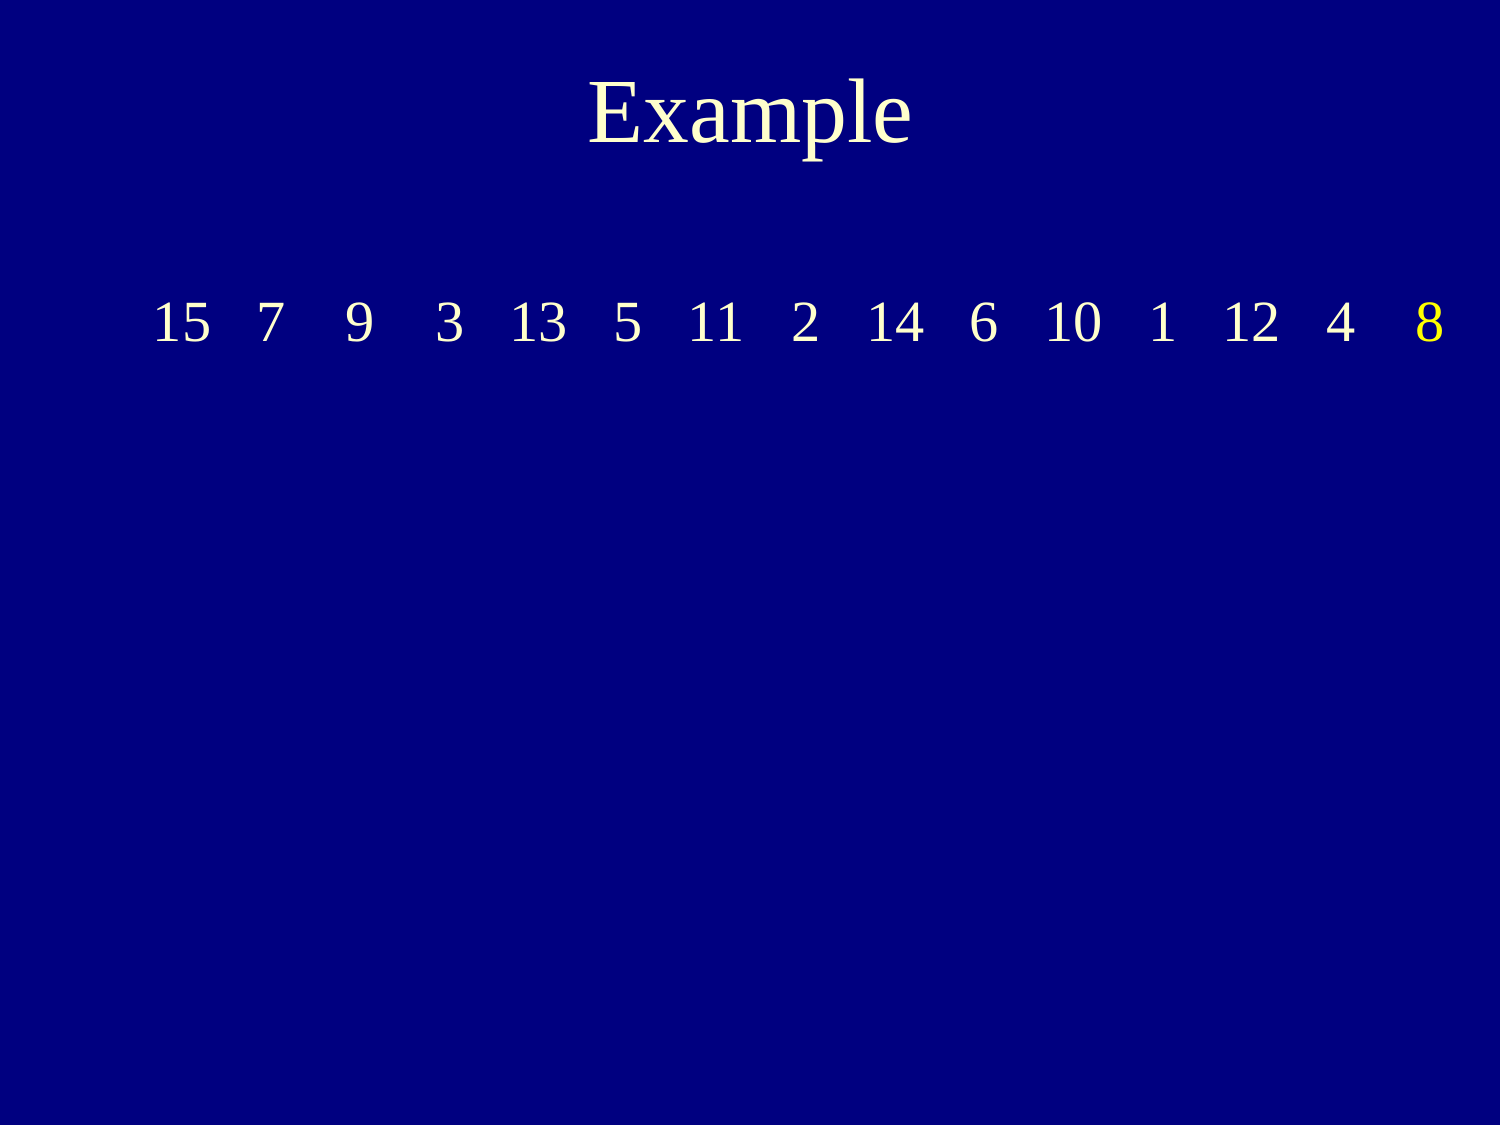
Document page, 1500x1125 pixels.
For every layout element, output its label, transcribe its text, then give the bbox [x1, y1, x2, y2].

table_header 8 [1386, 275, 1475, 362]
table_header 4 [1297, 275, 1386, 362]
table_header 14 [851, 275, 940, 362]
table_header 15 [137, 275, 227, 362]
table_header 3 [405, 275, 494, 362]
table_header 13 [494, 275, 583, 362]
table_header 11 [673, 275, 761, 362]
table_header 12 [1207, 275, 1297, 362]
table_header 2 [761, 275, 851, 362]
title Example [22, 43, 1480, 169]
table_header 5 [583, 275, 673, 362]
table_header 1 [1118, 275, 1207, 362]
table_header 10 [1029, 275, 1118, 362]
table_header 6 [940, 275, 1029, 362]
table_header 7 [227, 275, 316, 362]
table_header 9 [316, 275, 405, 362]
